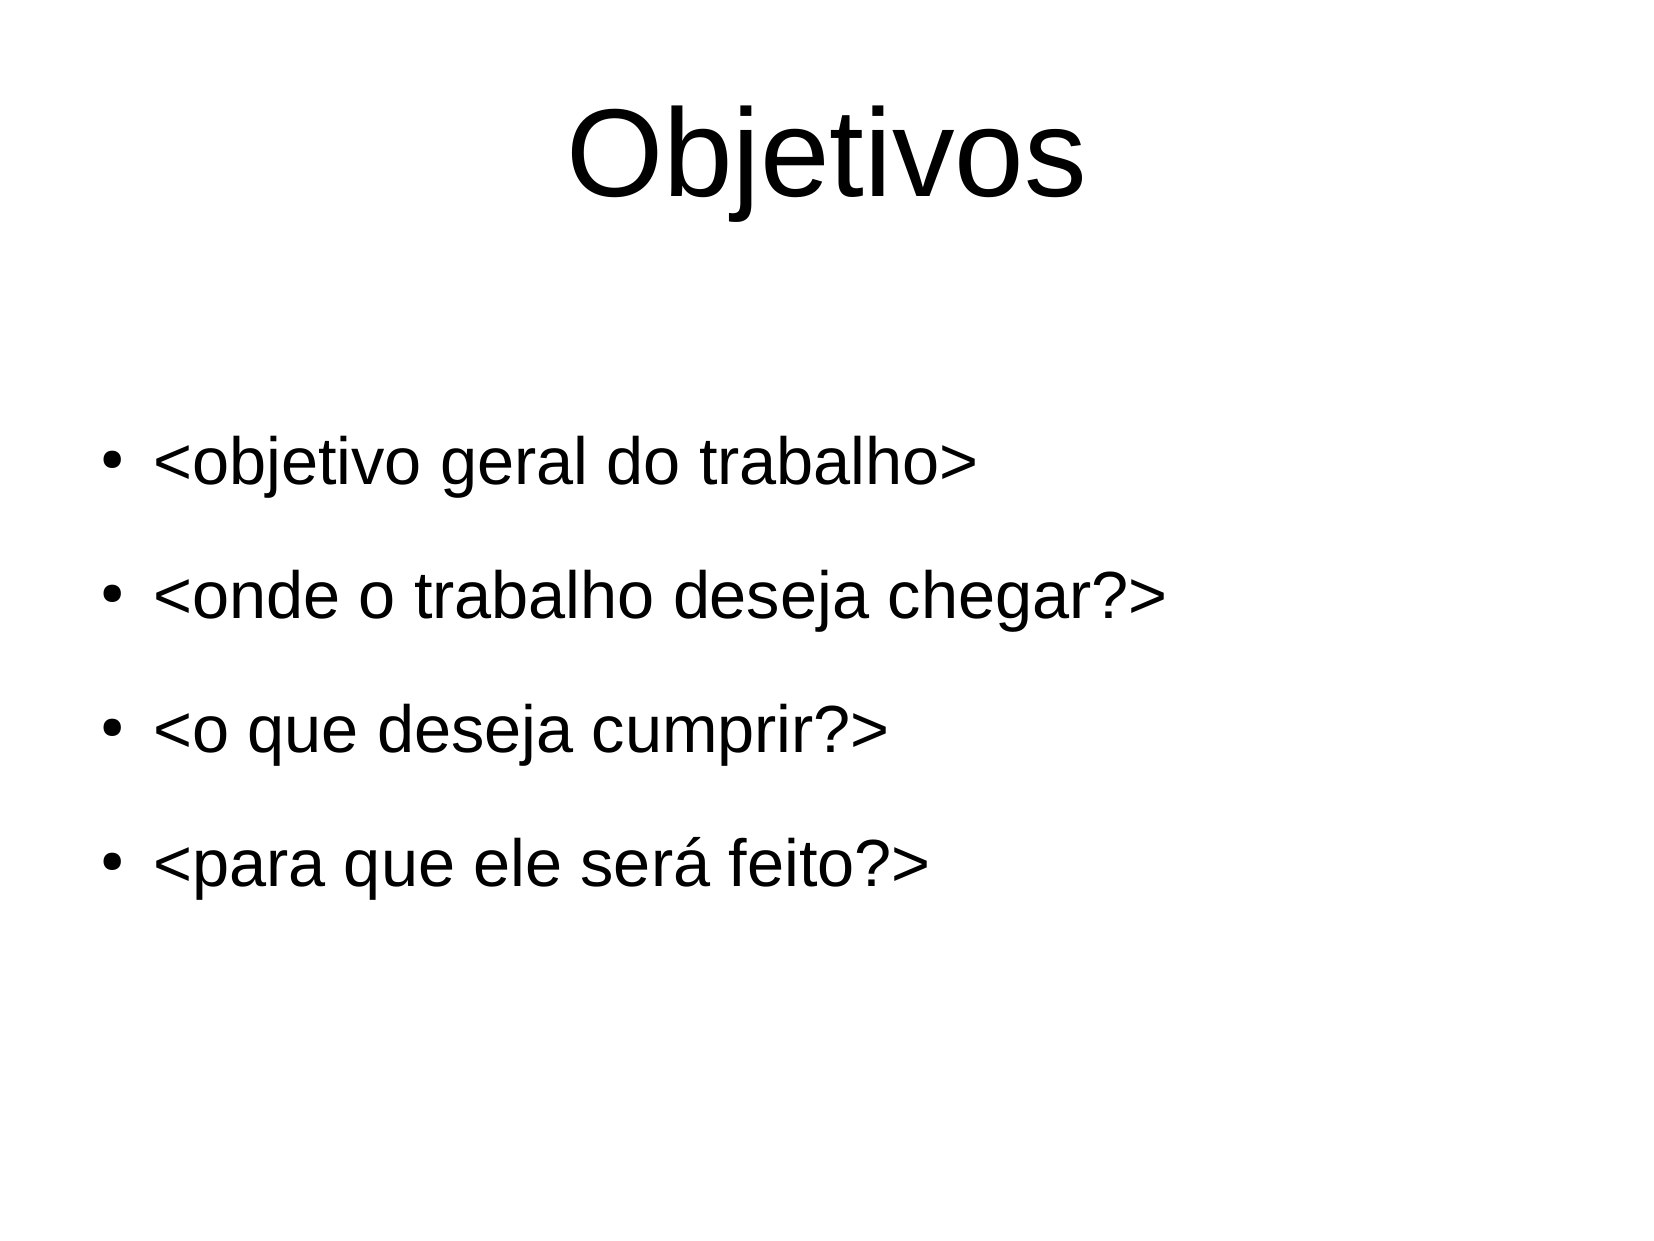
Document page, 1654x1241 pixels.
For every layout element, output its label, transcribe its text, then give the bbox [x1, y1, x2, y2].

list <objetivo geral do trabalho> <onde o trabalho deseja chegar?> <o que deseja cumprir?> <para que ele será feito?> [82, 290, 1571, 1010]
title Objetivos [82, 49, 1571, 257]
